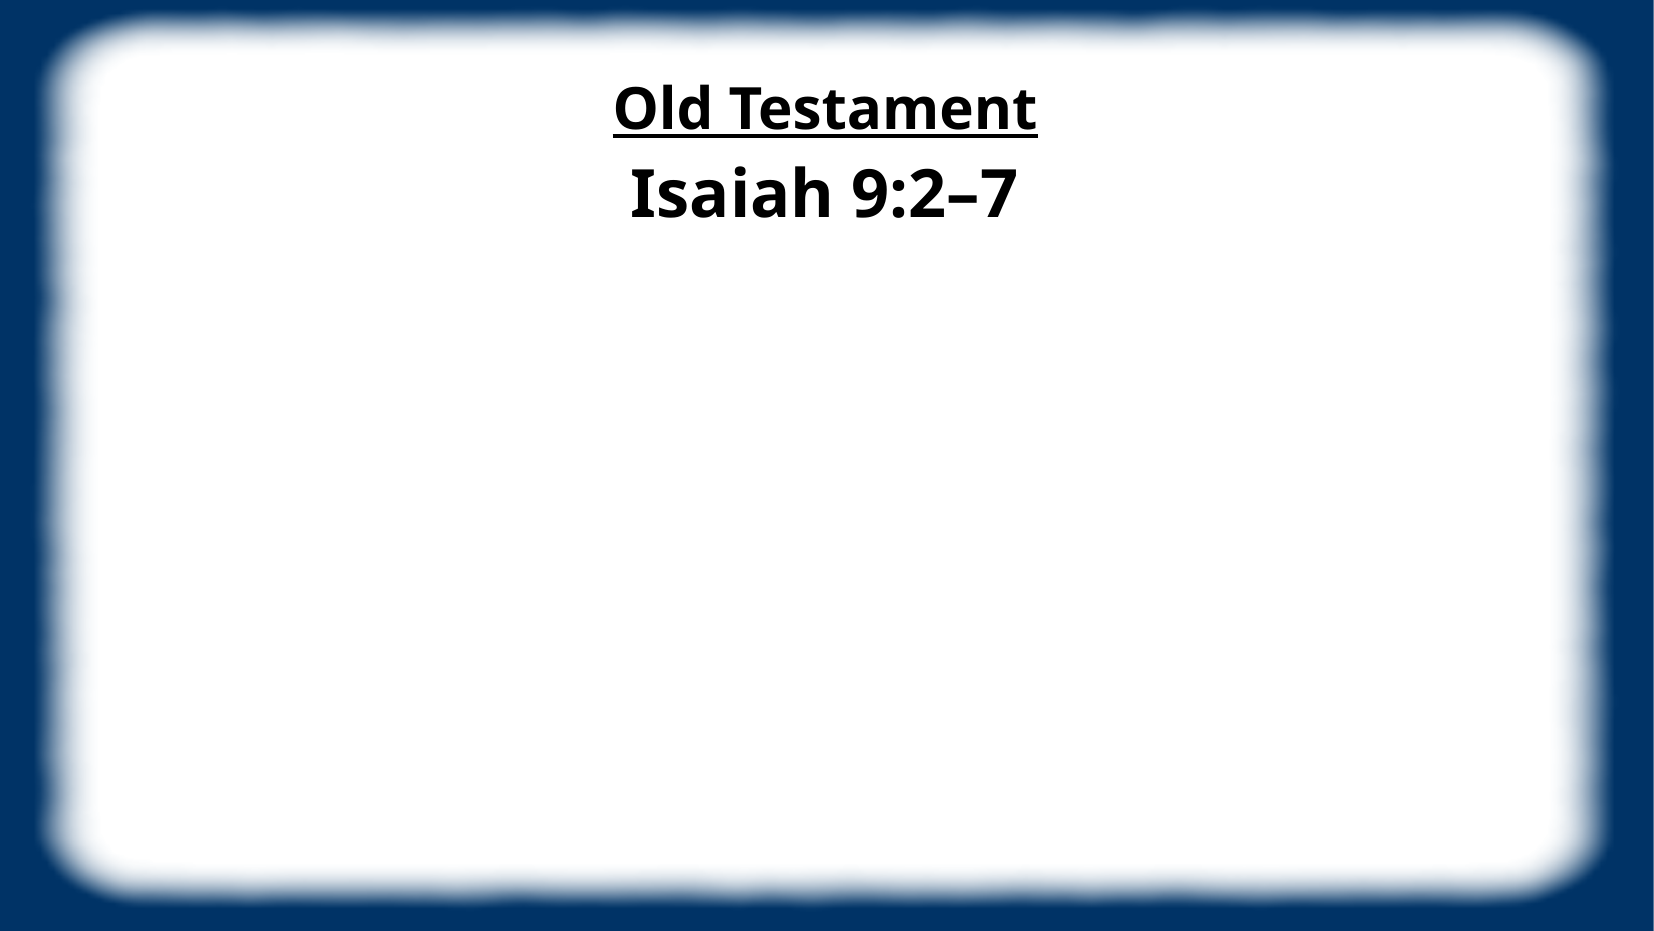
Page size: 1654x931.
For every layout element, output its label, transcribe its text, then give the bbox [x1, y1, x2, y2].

picture [0, 0, 1654, 931]
text_box Old Testament Isaiah 9:2–7 [105, 60, 1546, 241]
